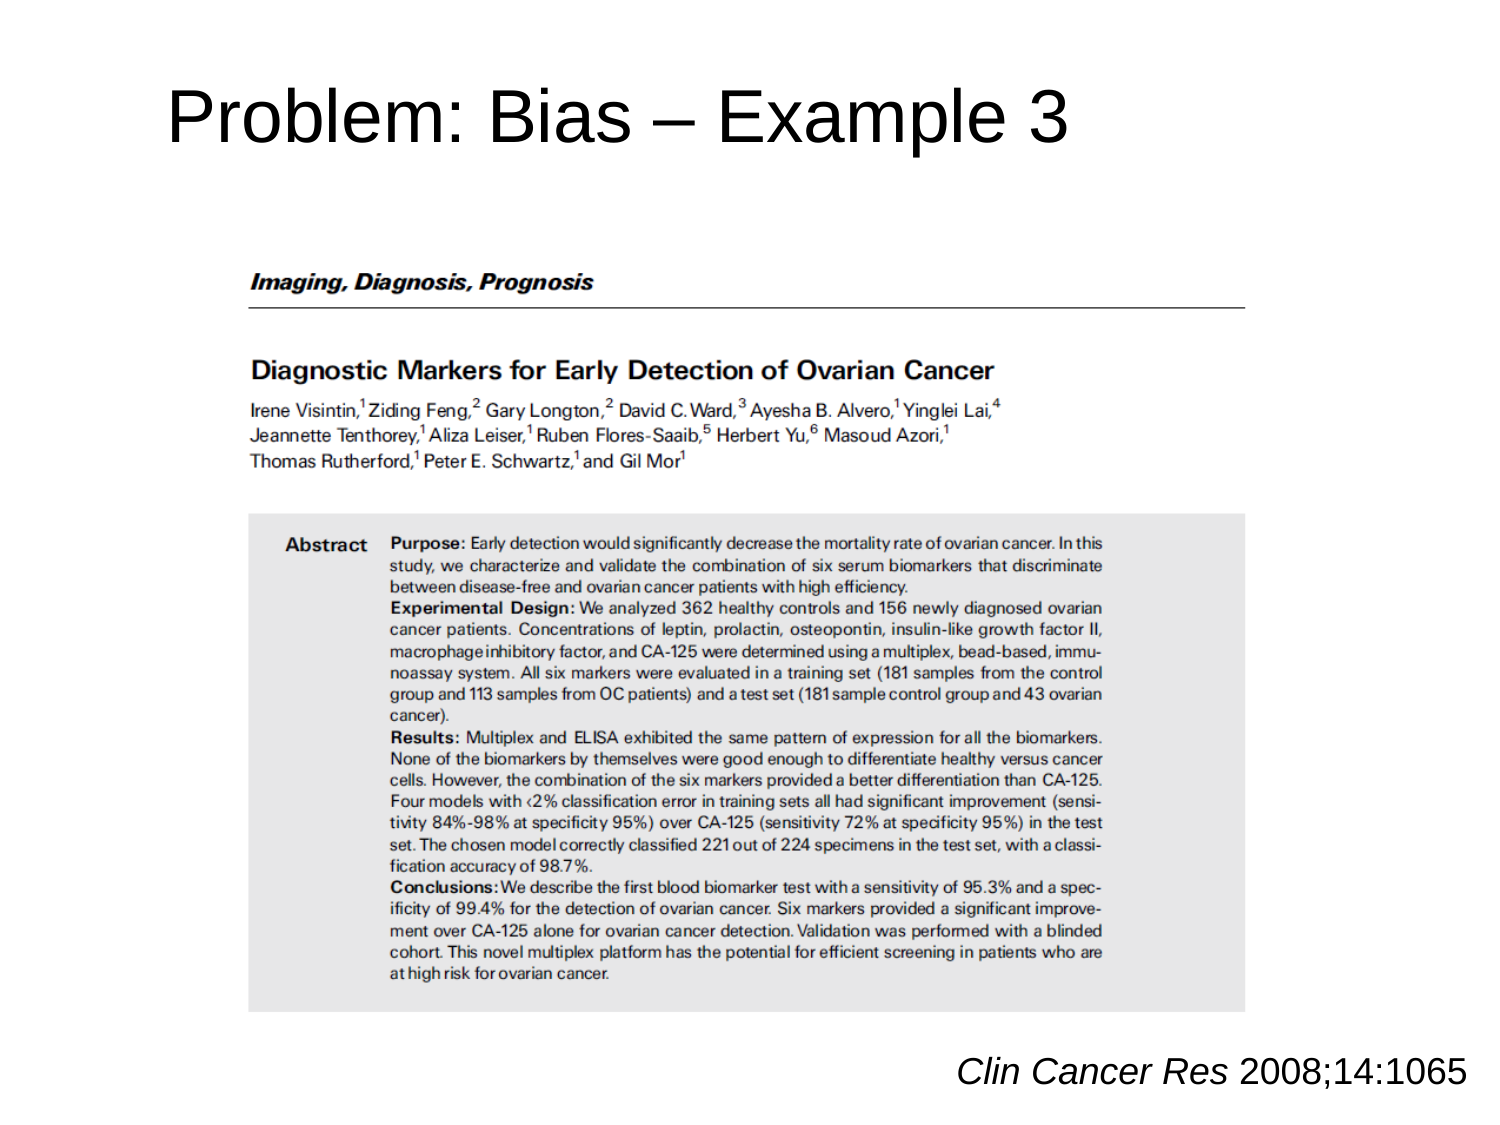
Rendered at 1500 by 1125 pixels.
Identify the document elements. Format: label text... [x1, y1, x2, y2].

text_box Clin Cancer Res 2008;14:1065 [941, 1039, 1500, 1100]
title Problem: Bias – Example 3 [37, 12, 1200, 213]
picture [225, 252, 1270, 1025]
